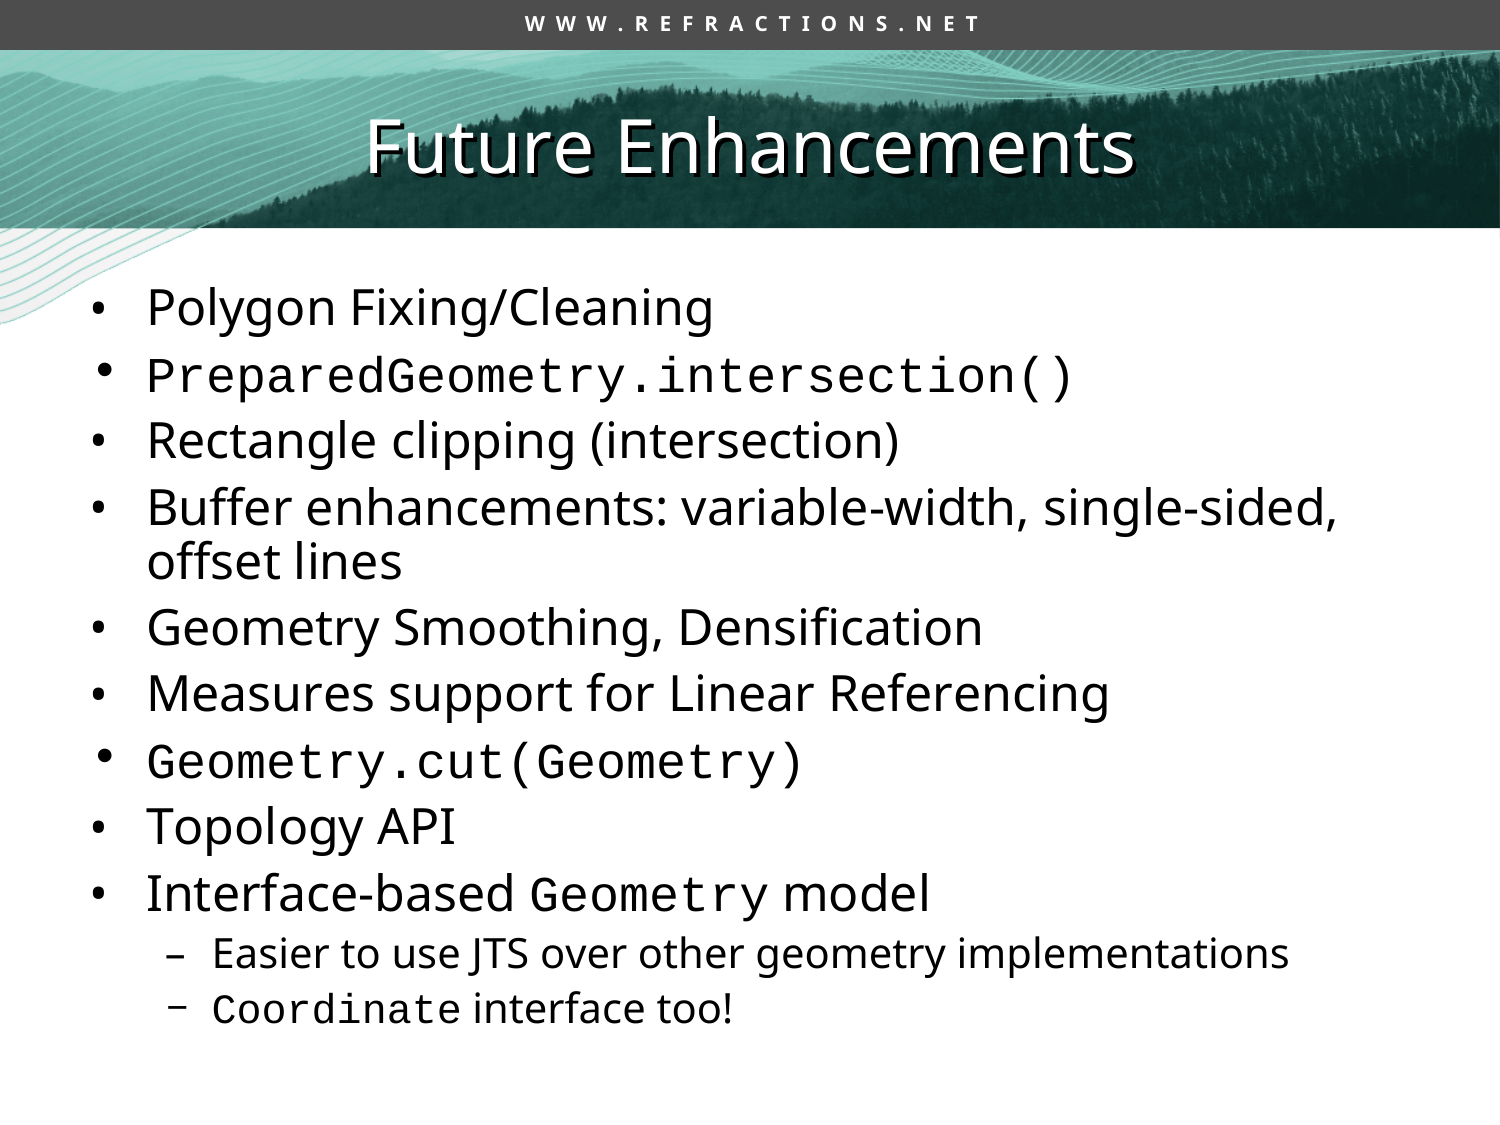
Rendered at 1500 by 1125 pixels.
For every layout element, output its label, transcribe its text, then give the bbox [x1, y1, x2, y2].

title Future Enhancements [112, 62, 1388, 226]
picture [0, 50, 1500, 325]
list Polygon Fixing/Cleaning PreparedGeometry.intersection() Rectangle clipping (intersection) Buffer enhancements: variable-width, single-sided, offset lines Geometry Smoothing, Densification Measures support for Linear Referencing Geometry.cut(Geometry) Topology API Interface-based Geometry model Easier to use JTS over other geometry implementations Coordinate interface too! [75, 274, 1438, 1125]
